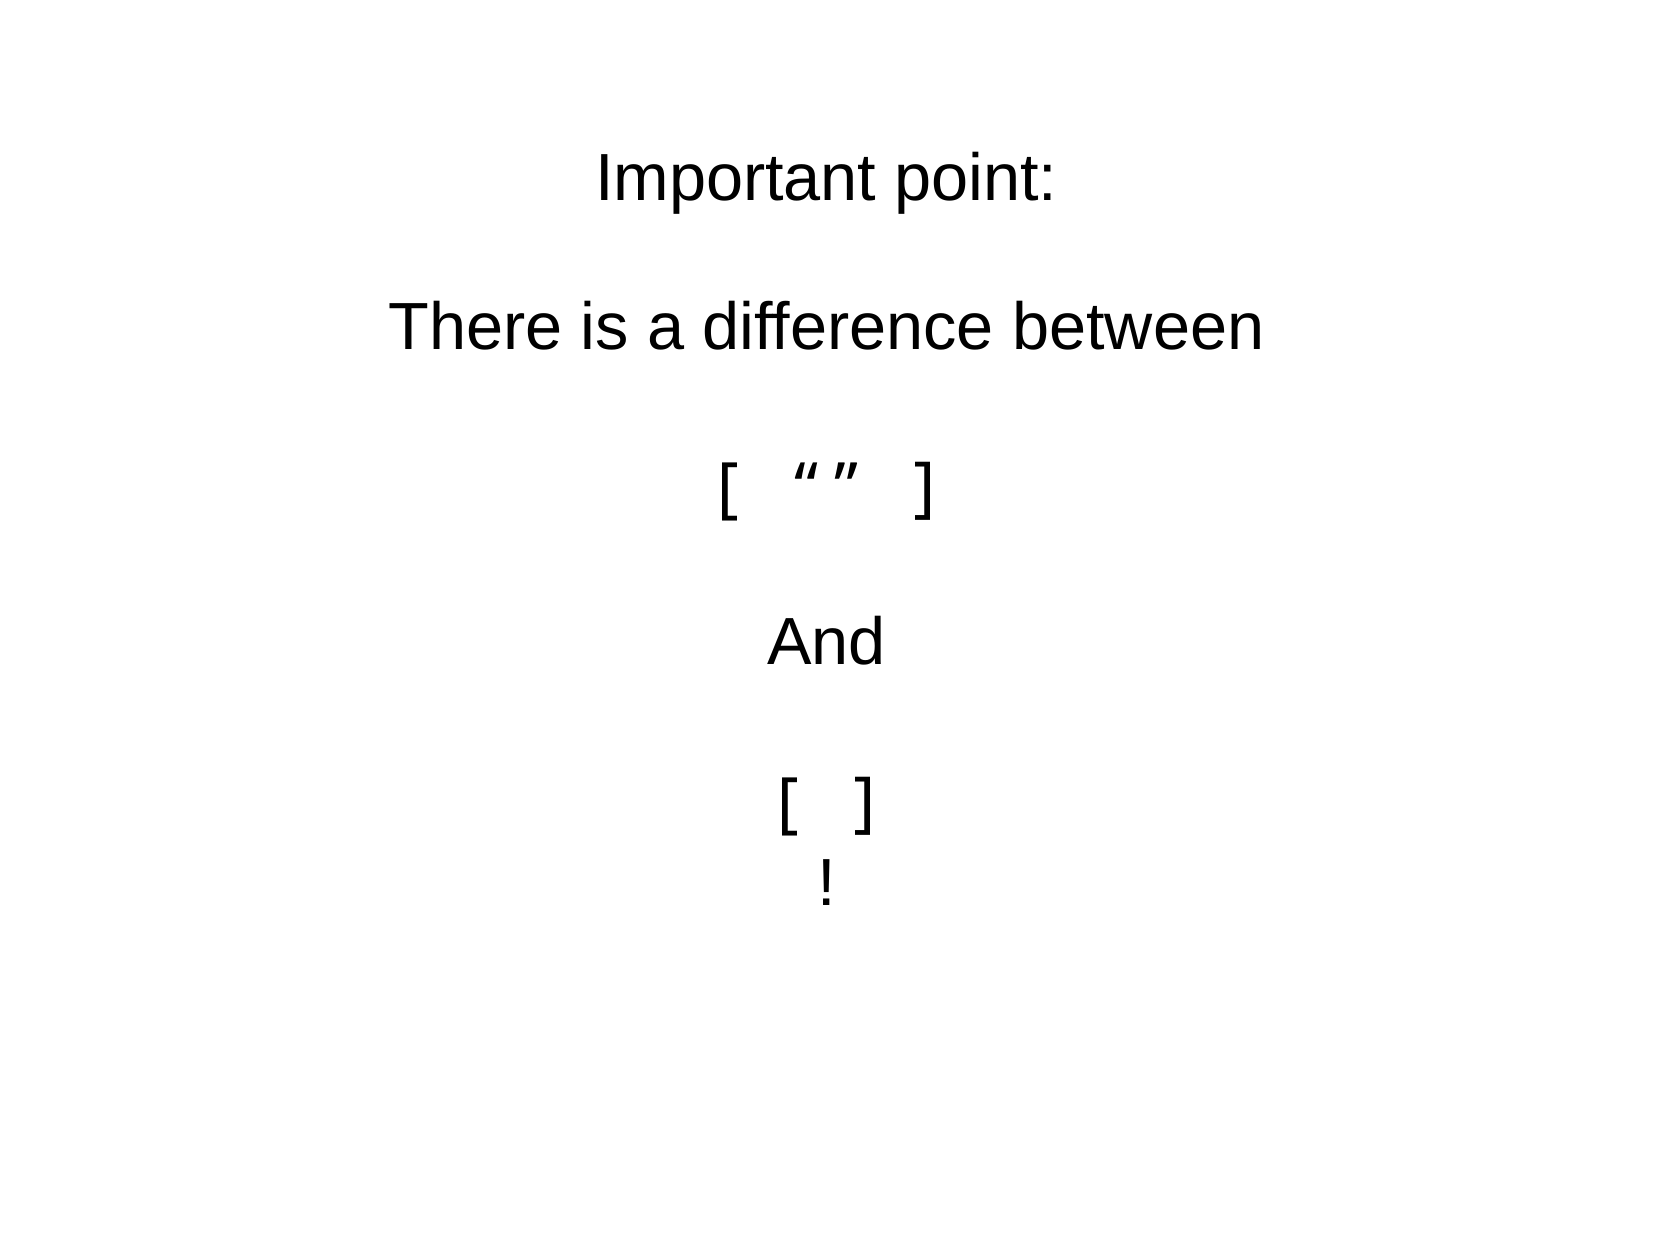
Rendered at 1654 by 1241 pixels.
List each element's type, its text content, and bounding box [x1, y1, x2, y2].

subtitle Important point: There is a difference between [ “” ] And [ ] ! [82, 49, 1571, 1010]
